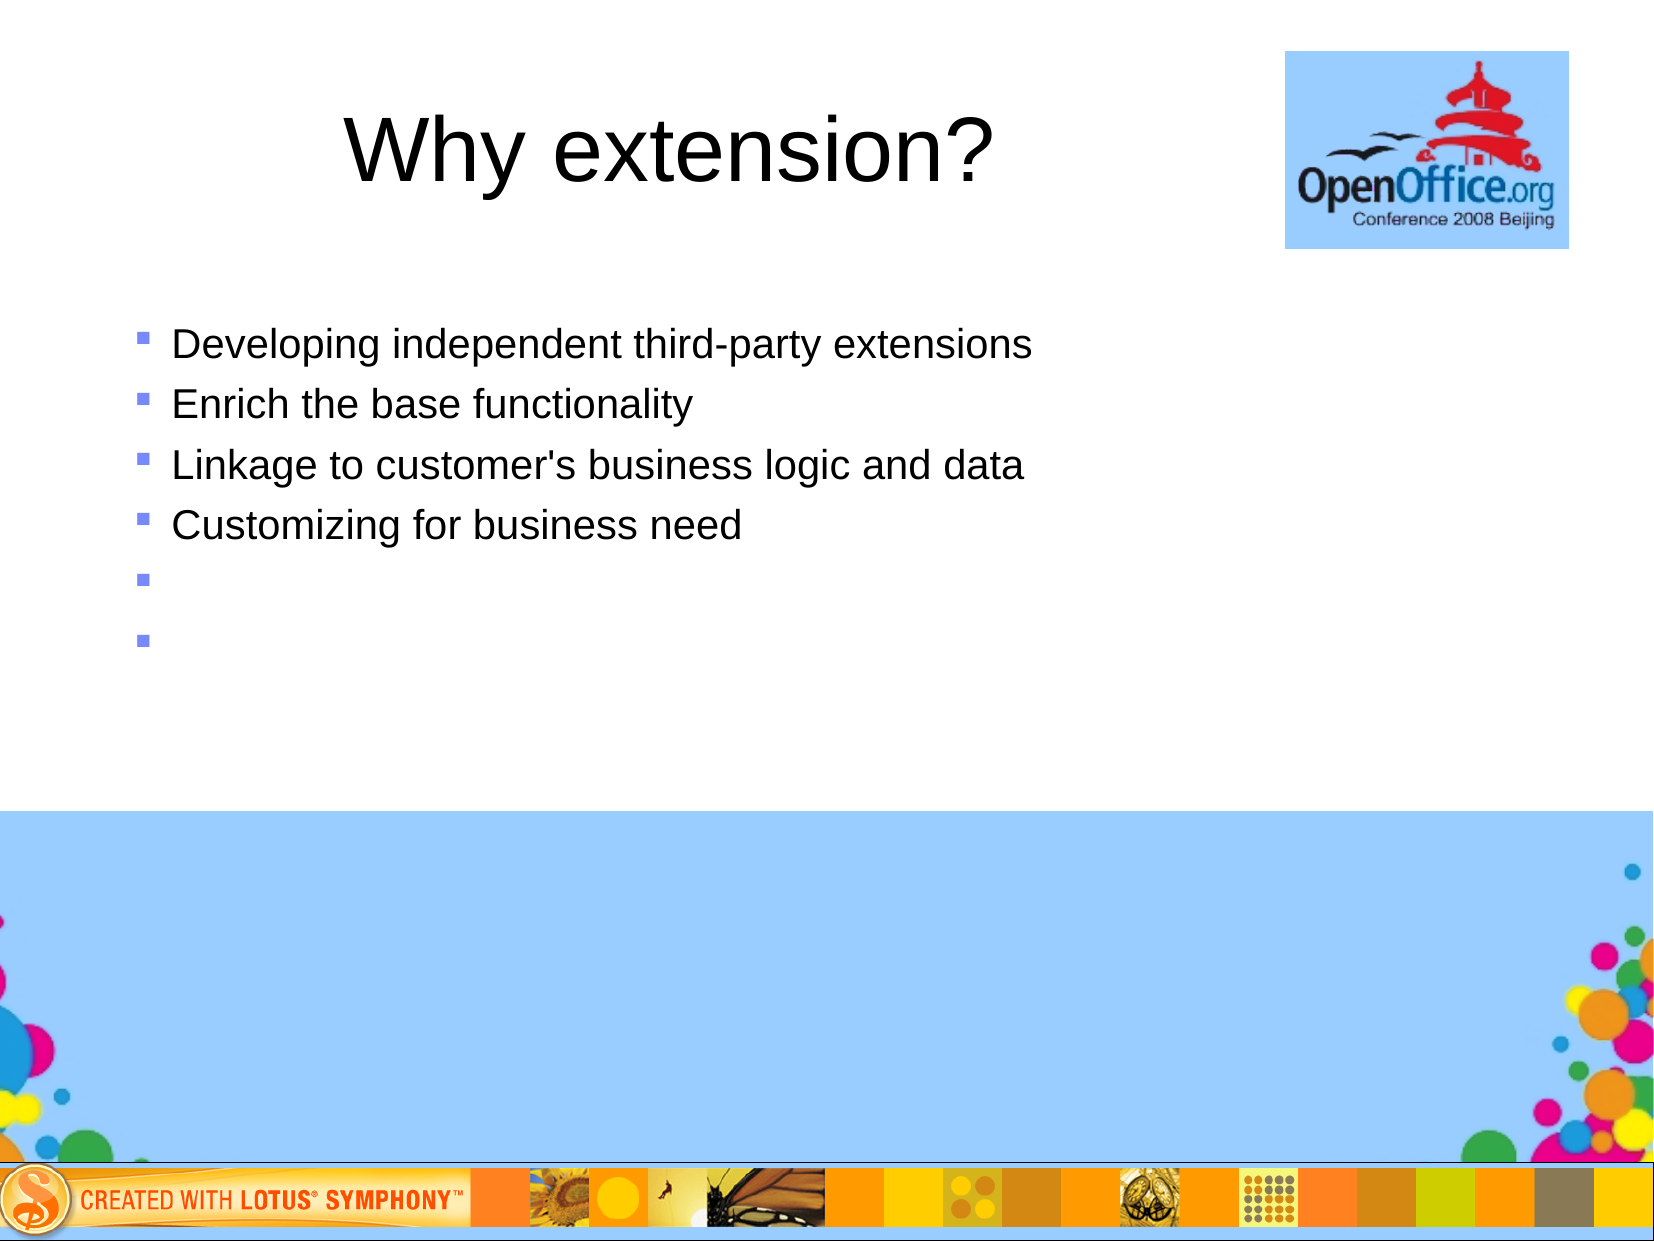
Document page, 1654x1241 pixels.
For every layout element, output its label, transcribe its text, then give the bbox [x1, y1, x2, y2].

picture [1285, 51, 1569, 250]
list Developing independent third-party extensions Enrich the base functionality Linkage to customer's business logic and data Customizing for business need [133, 324, 1410, 1105]
picture [0, 1163, 1653, 1240]
title Why extension? [82, 49, 1258, 257]
picture [0, 810, 1654, 1162]
